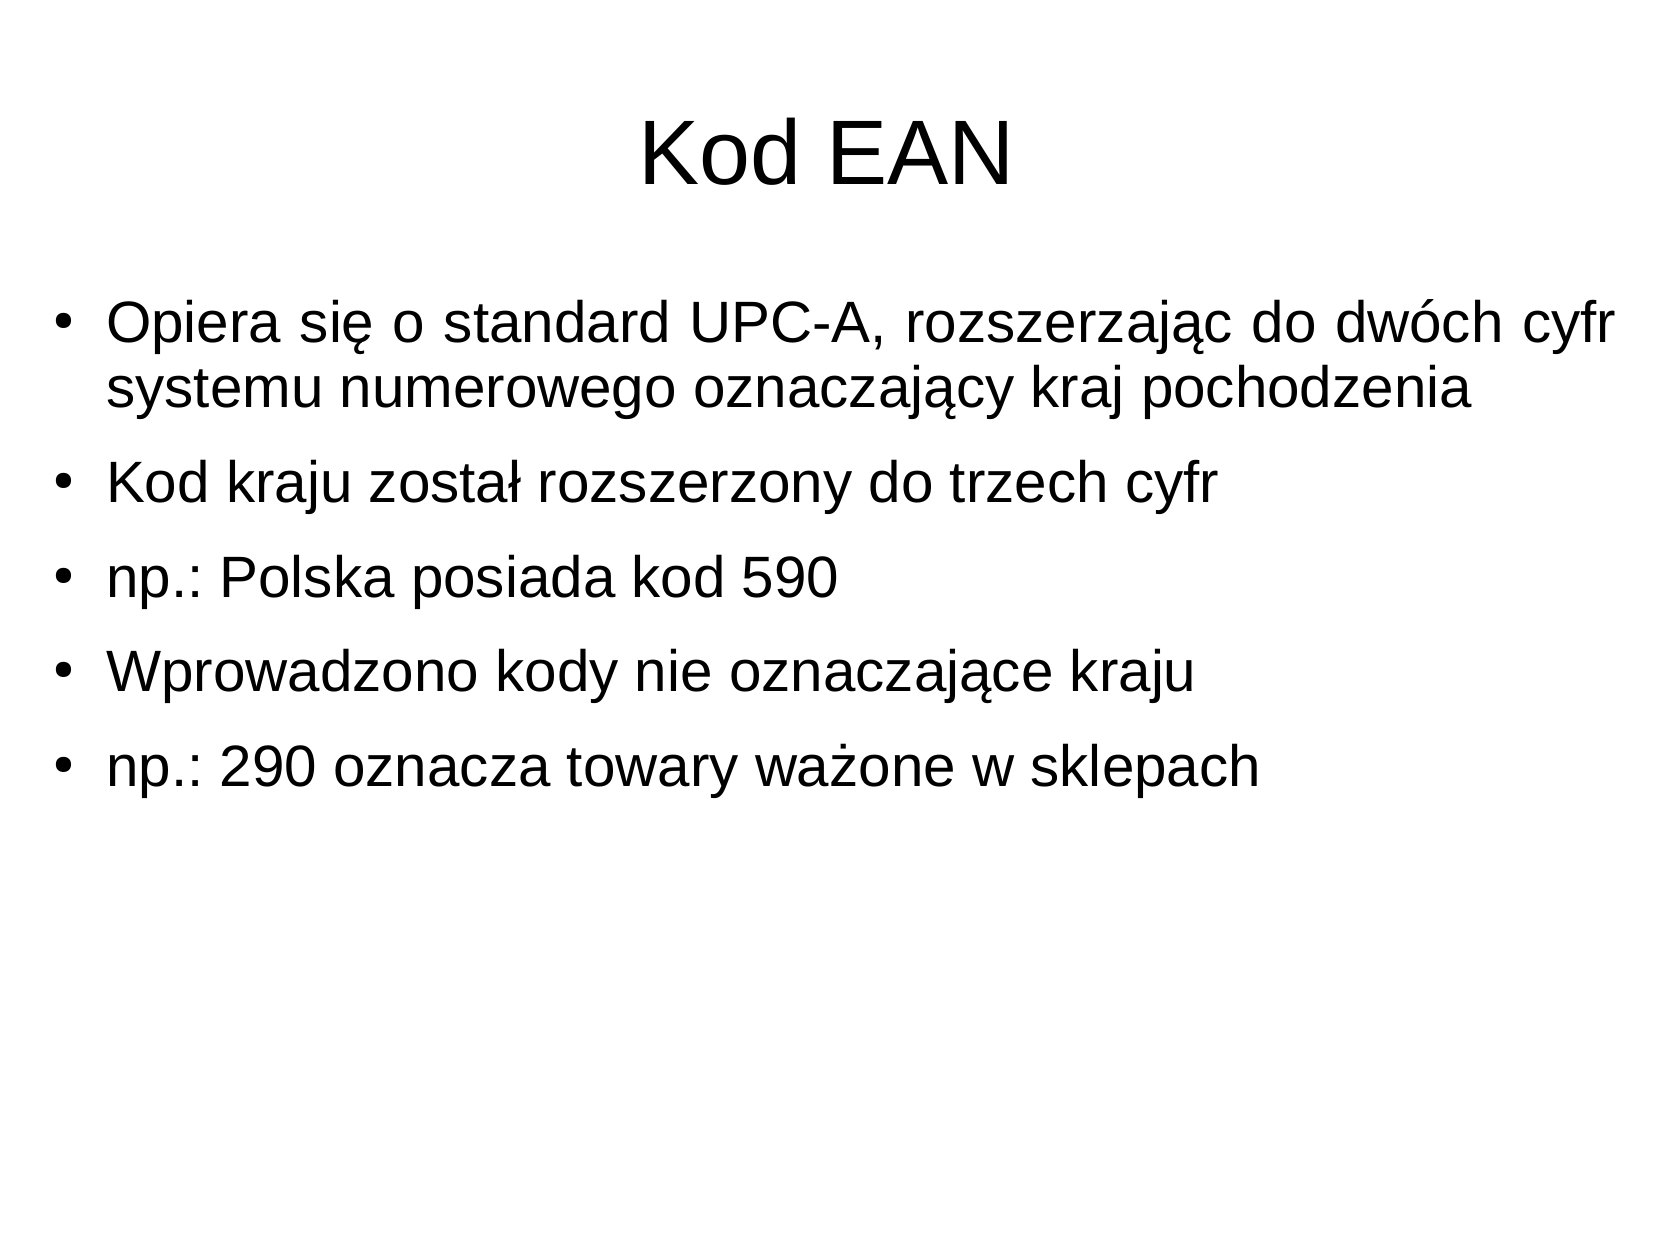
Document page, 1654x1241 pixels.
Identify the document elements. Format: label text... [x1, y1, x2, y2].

title Kod EAN [82, 49, 1571, 257]
list Opiera się o standard UPC-A, rozszerzając do dwóch cyfr systemu numerowego oznaczający kraj pochodzenia Kod kraju został rozszerzony do trzech cyfr np.: Polska posiada kod 590 Wprowadzono kody nie oznaczające kraju np.: 290 oznacza towary ważone w sklepach [35, 290, 1619, 1010]
